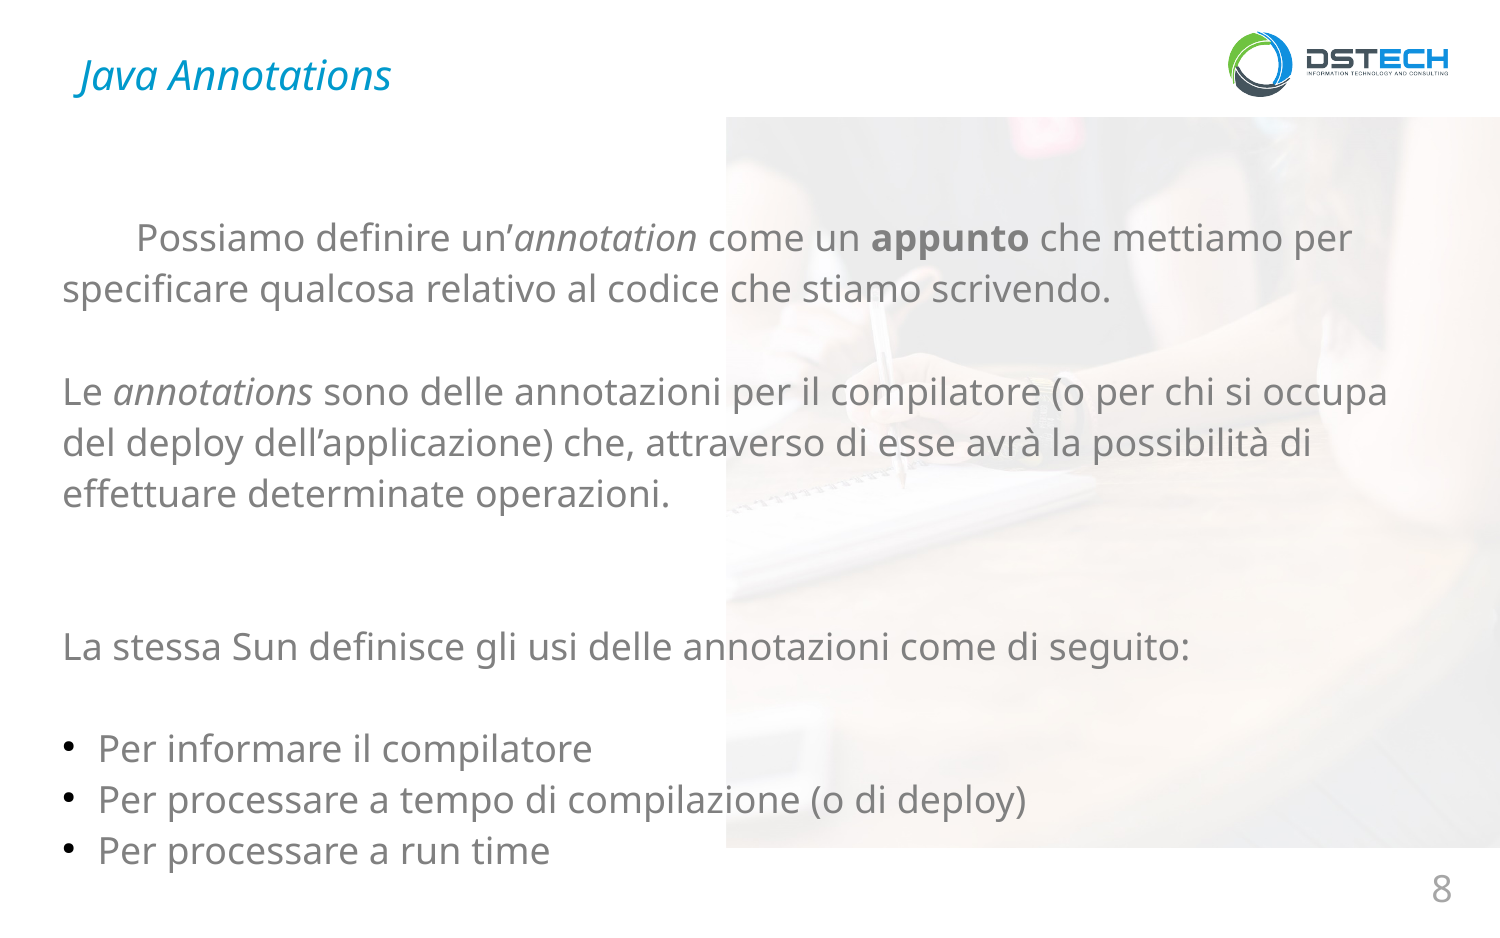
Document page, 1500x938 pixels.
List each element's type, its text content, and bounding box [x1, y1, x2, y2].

text_box [0, 100, 727, 875]
text_box Possiamo definire un’annotation come un appunto che mettiamo per specificare qualcosa relativo al codice che stiamo scrivendo. Le annotations sono delle annotazioni per il compilatore (o per chi si occupa del deploy dell’applicazione) che, attraverso di esse avrà la possibilità di effettuare determinate operazioni. La stessa Sun definisce gli usi delle annotazioni come di seguito: Per informare il compilatore Per processare a tempo di compilazione (o di deploy) Per processare a run time [47, 153, 1465, 938]
picture [727, 117, 1500, 848]
picture [1228, 31, 1448, 97]
text_box Java Annotations [64, 41, 1152, 101]
